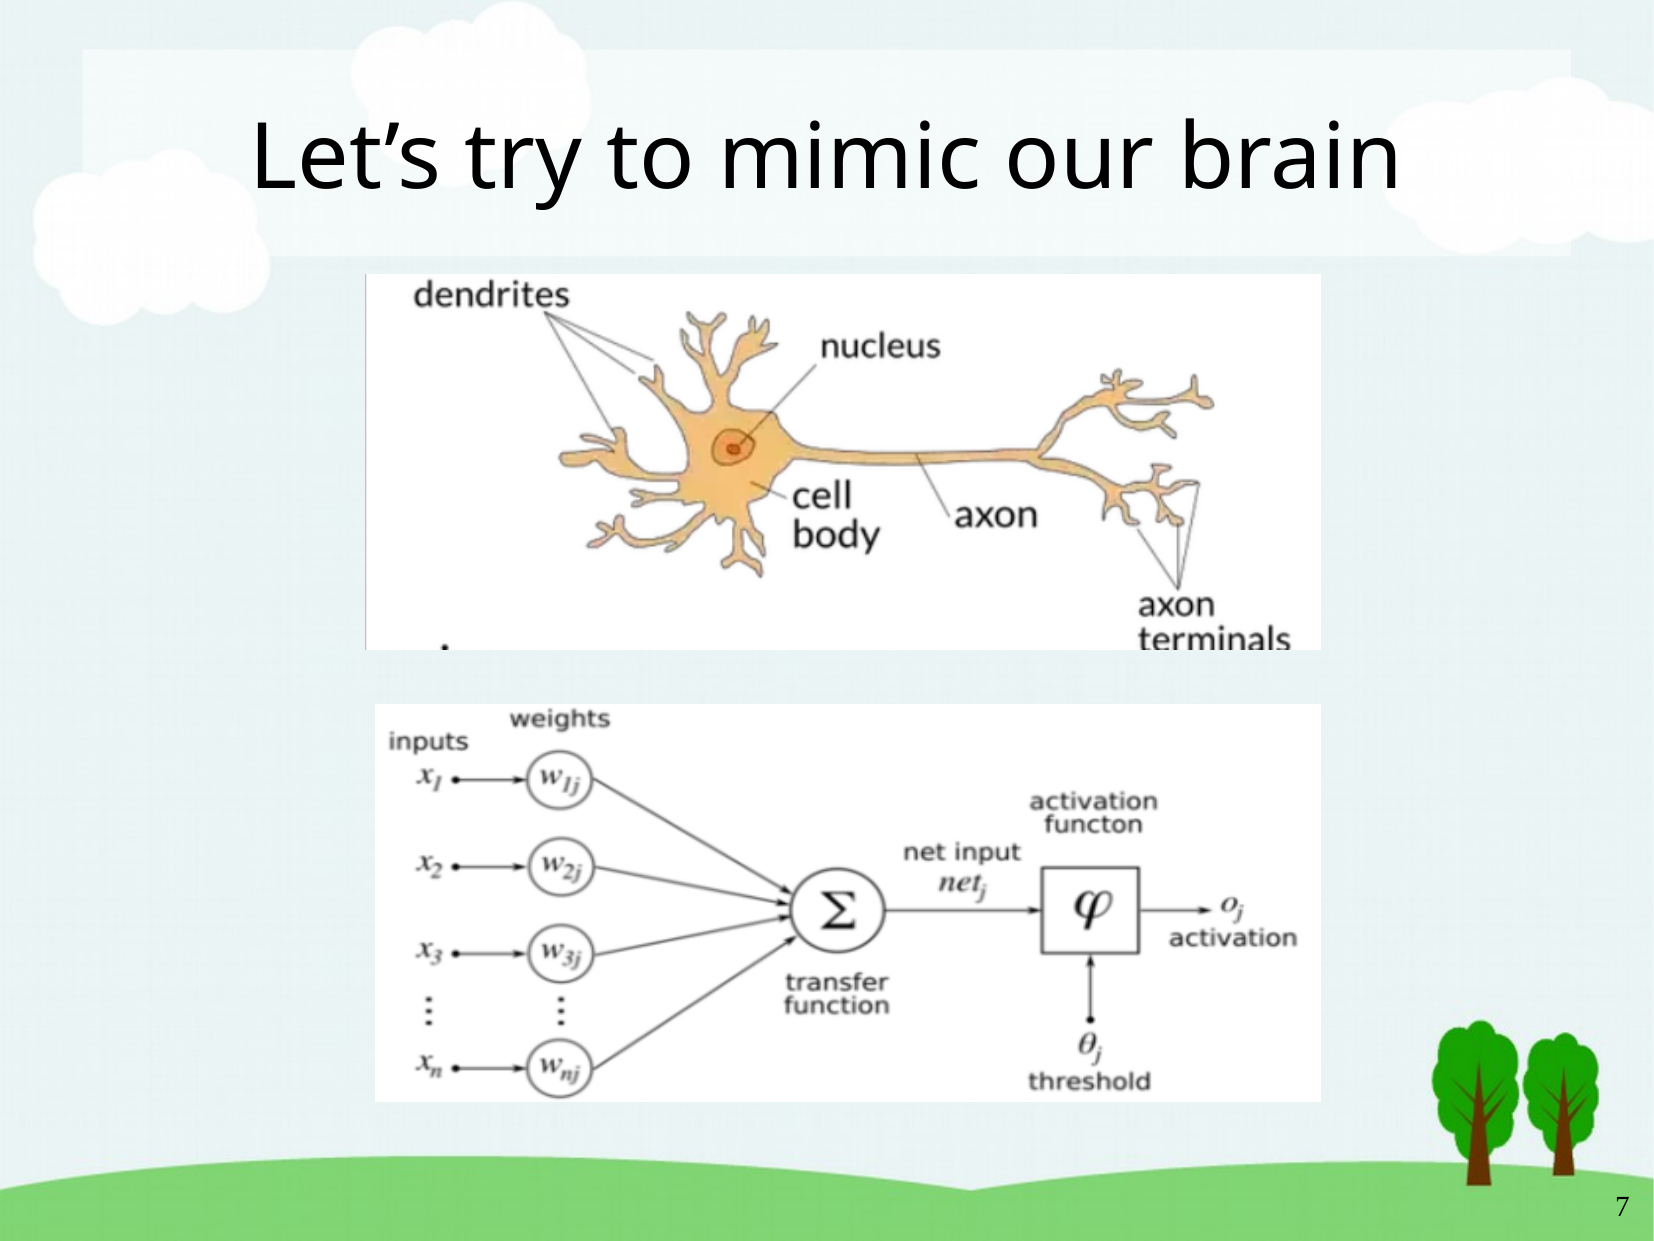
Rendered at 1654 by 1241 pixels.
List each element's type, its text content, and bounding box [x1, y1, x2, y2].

title Let’s try to mimic our brain [82, 49, 1571, 257]
picture [0, 0, 1654, 1241]
